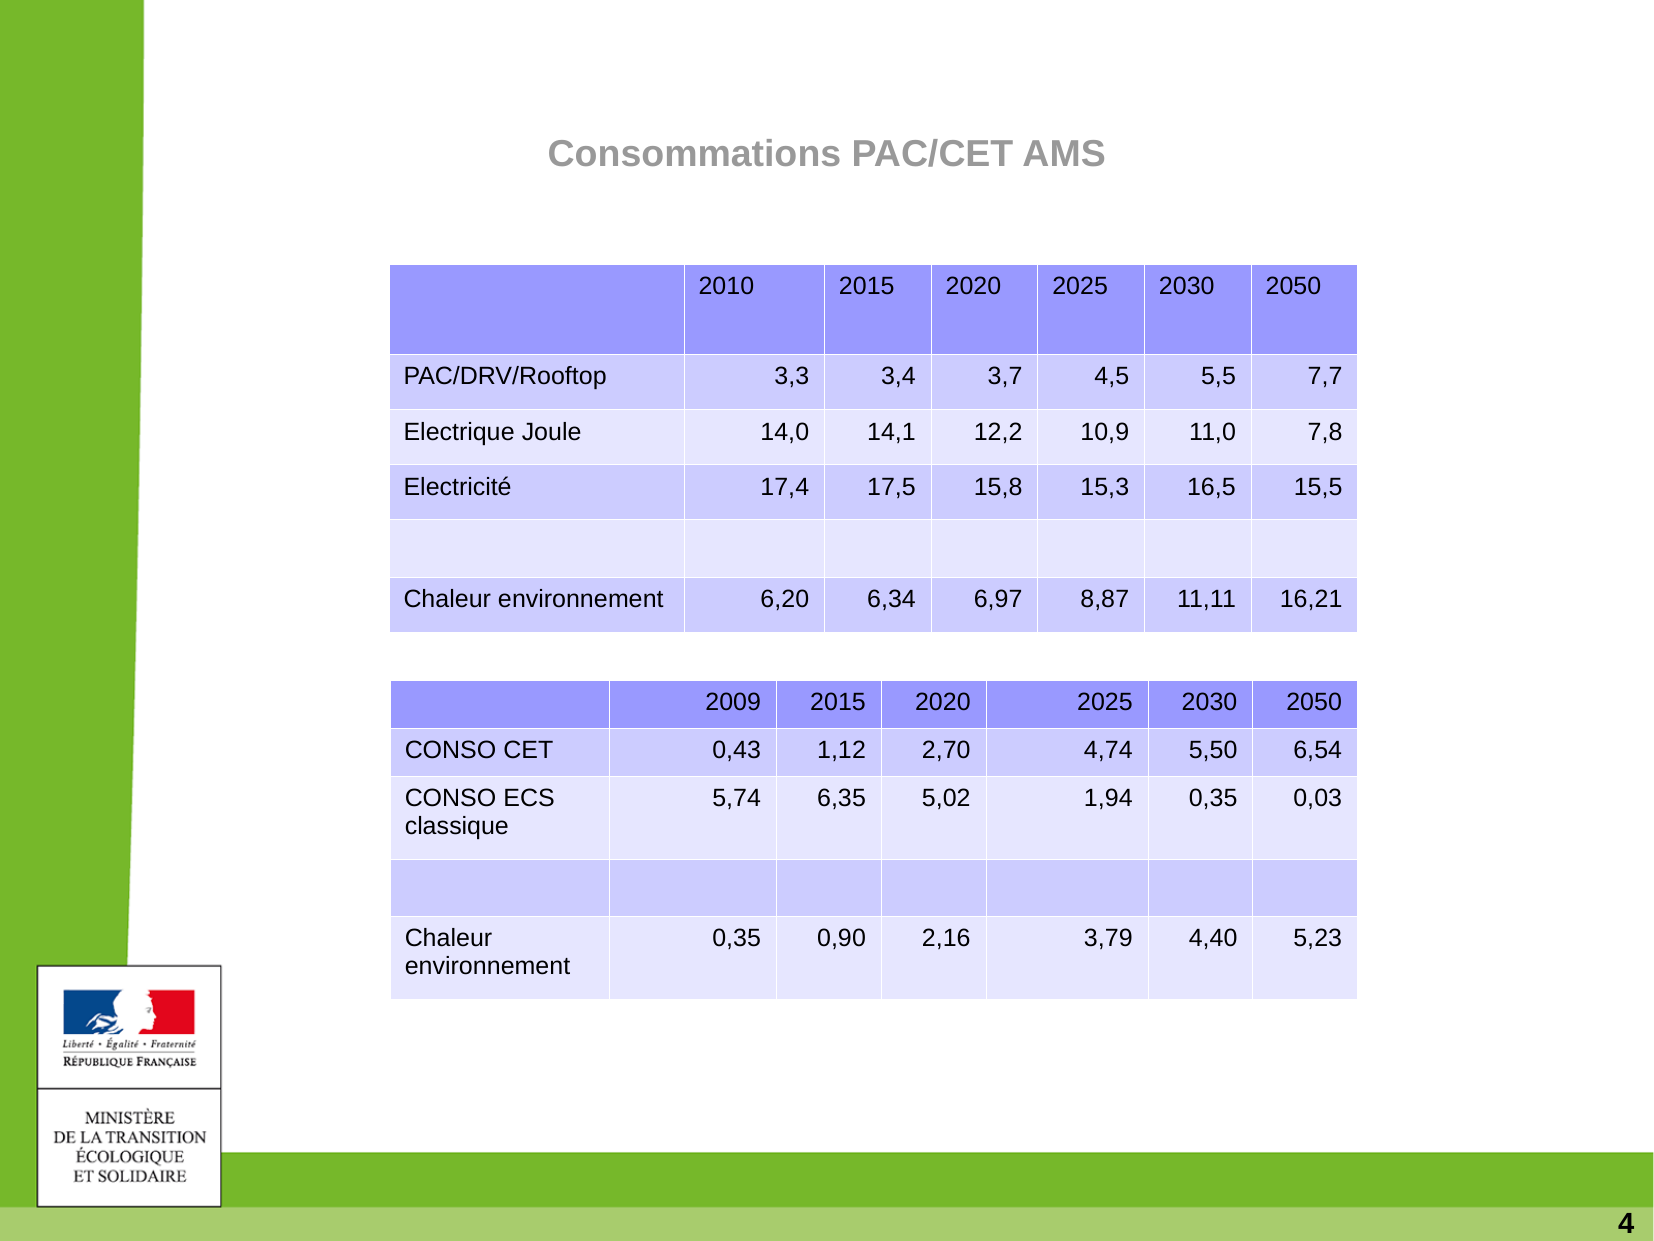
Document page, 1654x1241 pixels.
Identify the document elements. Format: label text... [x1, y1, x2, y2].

table_cell 0,43 [610, 729, 776, 776]
table_header 2020 [882, 681, 986, 728]
table_cell 3,7 [932, 355, 1037, 409]
table_header 2025 [987, 681, 1148, 728]
table_cell 6,35 [777, 777, 881, 859]
table_cell [987, 860, 1148, 916]
table_header 2015 [777, 681, 881, 728]
table_cell 6,97 [932, 578, 1037, 632]
table_cell 5,5 [1145, 355, 1251, 409]
table_cell 3,3 [685, 355, 824, 409]
table_cell 4,5 [1038, 355, 1144, 409]
table_cell 10,9 [1038, 410, 1144, 464]
table_cell 11,11 [1145, 578, 1251, 632]
table_cell [1038, 520, 1144, 577]
table_cell 12,2 [932, 410, 1037, 464]
table_header 2010 [685, 265, 824, 354]
table_cell Chaleur environnement [390, 578, 684, 632]
table_cell 15,5 [1252, 465, 1357, 519]
table_cell 6,34 [825, 578, 931, 632]
table_cell 4,74 [987, 729, 1148, 776]
table_cell Chaleur environnement [391, 917, 609, 999]
table_cell 6,20 [685, 578, 824, 632]
table_cell Electricité [390, 465, 684, 519]
table_cell [1253, 860, 1357, 916]
table_cell 7,7 [1252, 355, 1357, 409]
table_header 2050 [1253, 681, 1357, 728]
table_cell 3,79 [987, 917, 1148, 999]
table_cell [390, 520, 684, 577]
table_header 2025 [1038, 265, 1144, 354]
table_cell 17,5 [825, 465, 931, 519]
table_cell 0,35 [610, 917, 776, 999]
table_header 2009 [610, 681, 776, 728]
table_header [391, 681, 609, 728]
table_cell 7,8 [1252, 410, 1357, 464]
table_header 2020 [932, 265, 1037, 354]
table_cell CONSO CET [391, 729, 609, 776]
table_cell [1252, 520, 1357, 577]
table_cell [685, 520, 824, 577]
table_cell 0,35 [1149, 777, 1252, 859]
table_cell [932, 520, 1037, 577]
table_cell [391, 860, 609, 916]
table_cell 2,16 [882, 917, 986, 999]
title Consommations PAC/CET AMS [82, 49, 1571, 257]
table_cell 16,21 [1252, 578, 1357, 632]
table_cell 5,74 [610, 777, 776, 859]
table_cell [825, 520, 931, 577]
table_cell 16,5 [1145, 465, 1251, 519]
table_cell [1145, 520, 1251, 577]
table_cell 0,90 [777, 917, 881, 999]
table_cell 15,3 [1038, 465, 1144, 519]
table_cell 14,1 [825, 410, 931, 464]
table_header 2050 [1252, 265, 1357, 354]
table_cell CONSO ECS classique [391, 777, 609, 859]
table_cell 5,23 [1253, 917, 1357, 999]
table_cell 11,0 [1145, 410, 1251, 464]
table_header 2030 [1145, 265, 1251, 354]
table_cell 0,03 [1253, 777, 1357, 859]
table_cell PAC/DRV/Rooftop [390, 355, 684, 409]
table_cell [882, 860, 986, 916]
table_cell 8,87 [1038, 578, 1144, 632]
table_header 2015 [825, 265, 931, 354]
table_cell [610, 860, 776, 916]
table_cell 1,12 [777, 729, 881, 776]
table_cell Electrique Joule [390, 410, 684, 464]
table_cell 2,70 [882, 729, 986, 776]
table_cell [777, 860, 881, 916]
table_cell 4,40 [1149, 917, 1252, 999]
table_header [390, 265, 684, 354]
table_cell 3,4 [825, 355, 931, 409]
table_cell 5,02 [882, 777, 986, 859]
table_cell 15,8 [932, 465, 1037, 519]
table_cell 17,4 [685, 465, 824, 519]
table_header 2030 [1149, 681, 1252, 728]
picture [0, 0, 1654, 1241]
table_cell 1,94 [987, 777, 1148, 859]
table_cell 5,50 [1149, 729, 1252, 776]
table_cell 6,54 [1253, 729, 1357, 776]
table_cell [1149, 860, 1252, 916]
table_cell 14,0 [685, 410, 824, 464]
